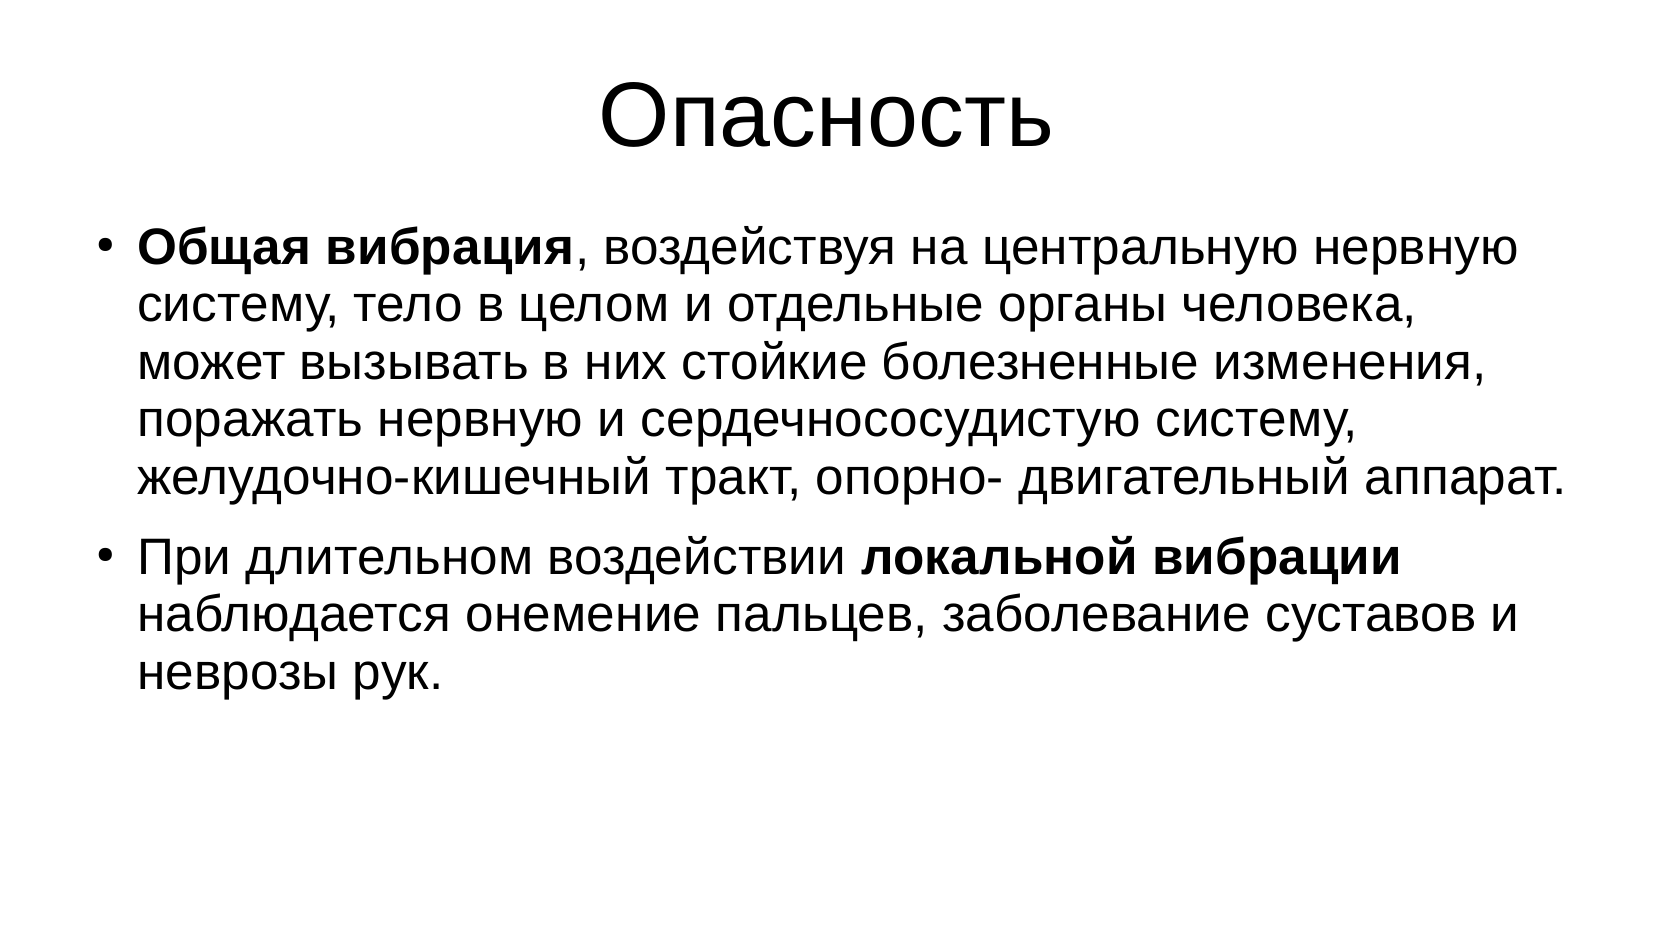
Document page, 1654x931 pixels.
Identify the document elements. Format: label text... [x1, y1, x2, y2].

list Общая вибрация, воздействуя на центральную нервную систему, тело в целом и отдельные органы человека, может вызывать в них стойкие болезненные изменения, поражать нервную и сердечнососудистую систему, желудочно-кишечный тракт, опорно- двигательный аппарат. При длительном воздействии локальной вибрации наблюдается онемение пальцев, заболевание суставов и неврозы рук. [82, 217, 1571, 758]
title Опасность [82, 37, 1571, 193]
